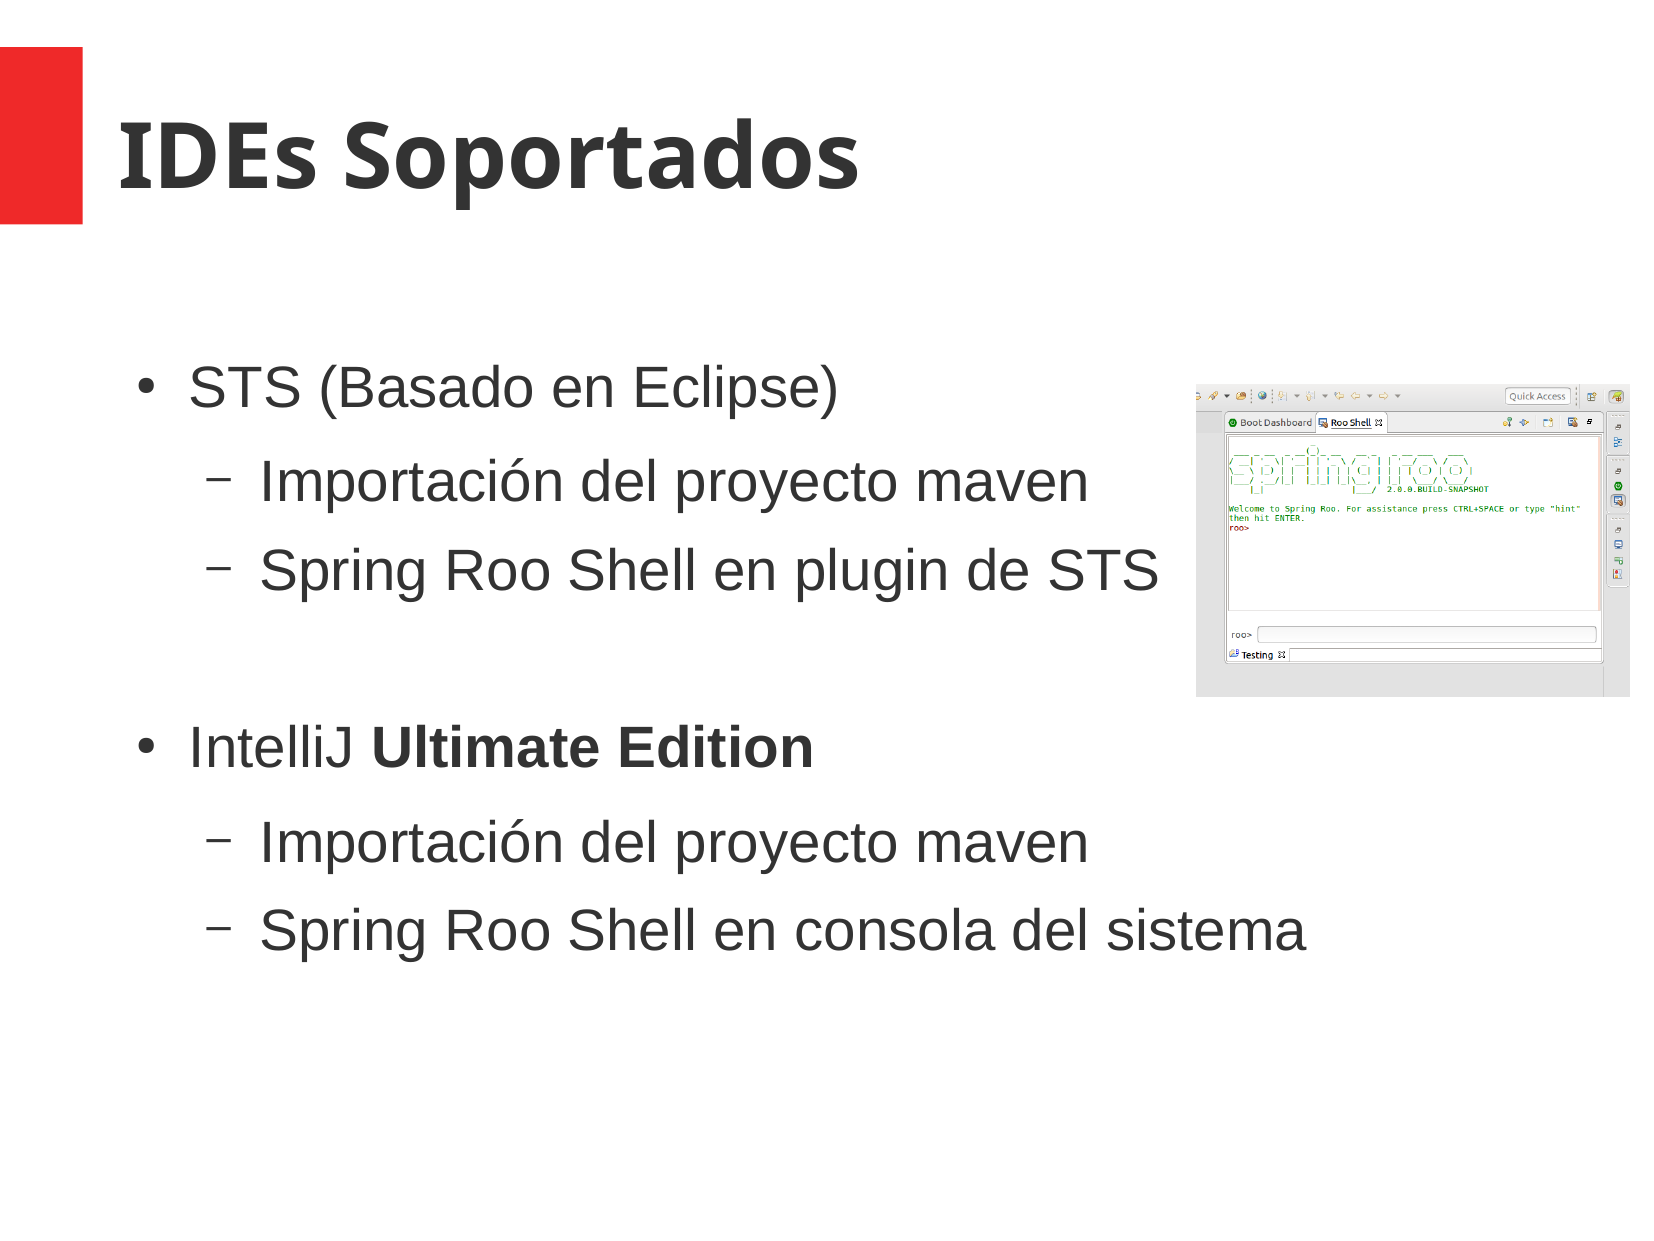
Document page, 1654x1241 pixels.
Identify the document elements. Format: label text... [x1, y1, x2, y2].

picture [1196, 384, 1630, 697]
title IDEs Soportados [118, 49, 1571, 257]
list STS (Basado en Eclipse) Importación del proyecto maven Spring Roo Shell en plugin de STS IntelliJ Ultimate Edition Importación del proyecto maven Spring Roo Shell en consola del sistema [118, 354, 1536, 1074]
